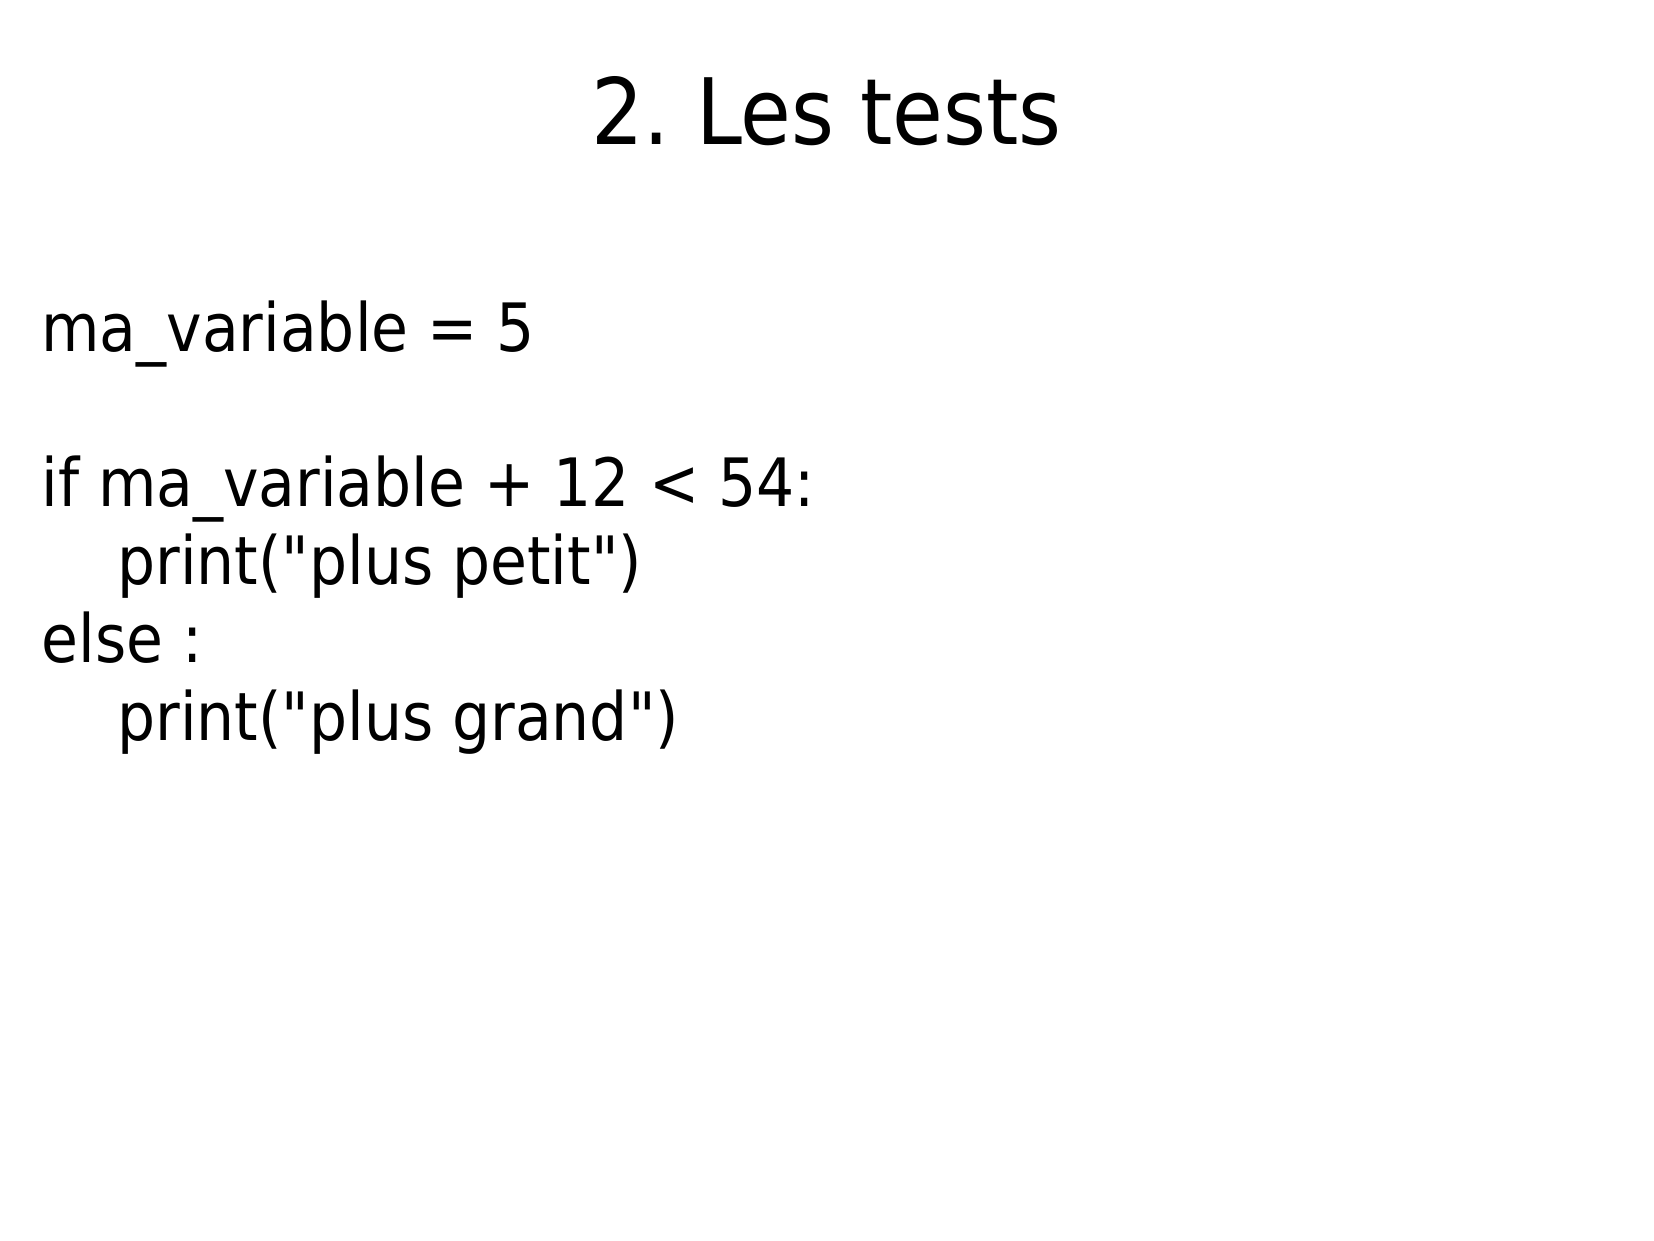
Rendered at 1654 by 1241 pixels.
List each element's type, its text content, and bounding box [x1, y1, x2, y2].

title ma_variable = 5 if ma_variable + 12 < 54: print("plus petit") else : print("plus grand") [41, 133, 1613, 1223]
title 2. Les tests [41, 12, 1613, 133]
